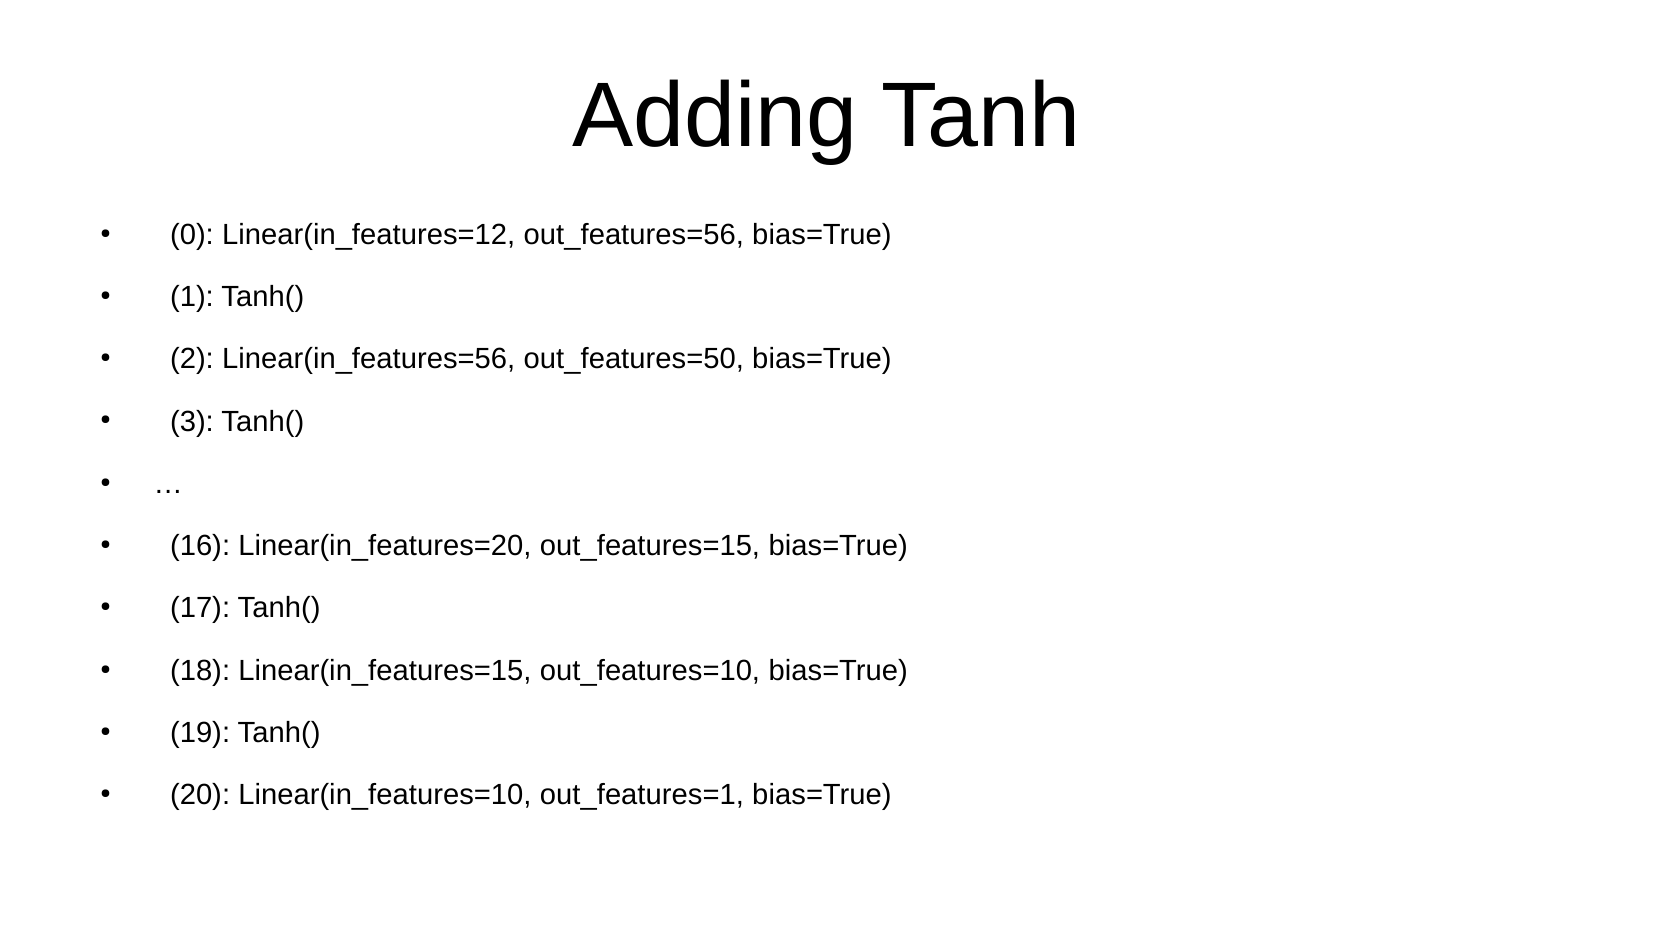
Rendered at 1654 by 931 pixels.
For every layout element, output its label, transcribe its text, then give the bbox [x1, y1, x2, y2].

list (0): Linear(in_features=12, out_features=56, bias=True) (1): Tanh() (2): Linear(in_features=56, out_features=50, bias=True) (3): Tanh() … (16): Linear(in_features=20, out_features=15, bias=True) (17): Tanh() (18): Linear(in_features=15, out_features=10, bias=True) (19): Tanh() (20): Linear(in_features=10, out_features=1, bias=True) [82, 217, 1571, 863]
title Adding Tanh [82, 37, 1571, 193]
